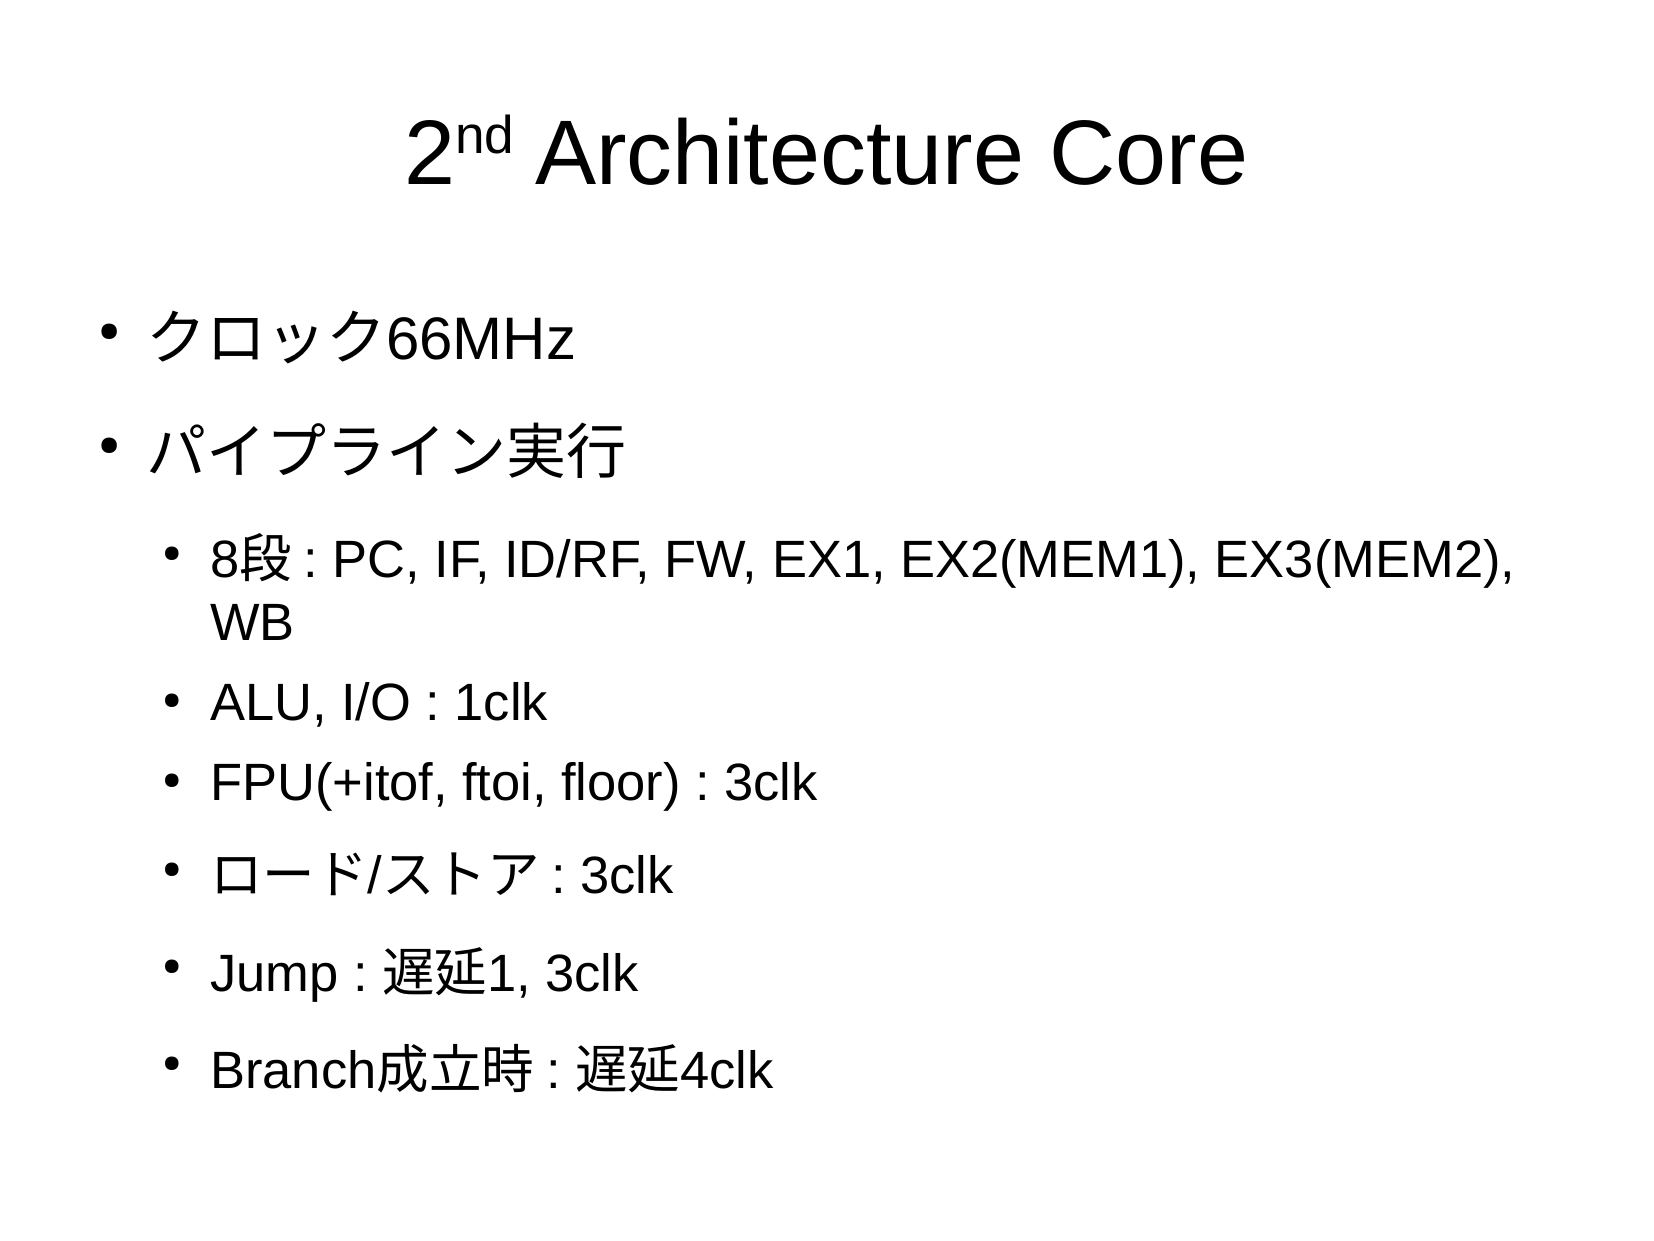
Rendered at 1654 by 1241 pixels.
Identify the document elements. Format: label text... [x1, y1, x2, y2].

title 2nd Architecture Core [82, 49, 1571, 257]
list クロック66MHz パイプライン実行 8段 : PC, IF, ID/RF, FW, EX1, EX2(MEM1), EX3(MEM2), WB ALU, I/O : 1clk FPU(+itof, ftoi, floor) : 3clk ロード/ストア : 3clk Jump : 遅延1, 3clk Branch成立時 : 遅延4clk [82, 290, 1571, 1109]
